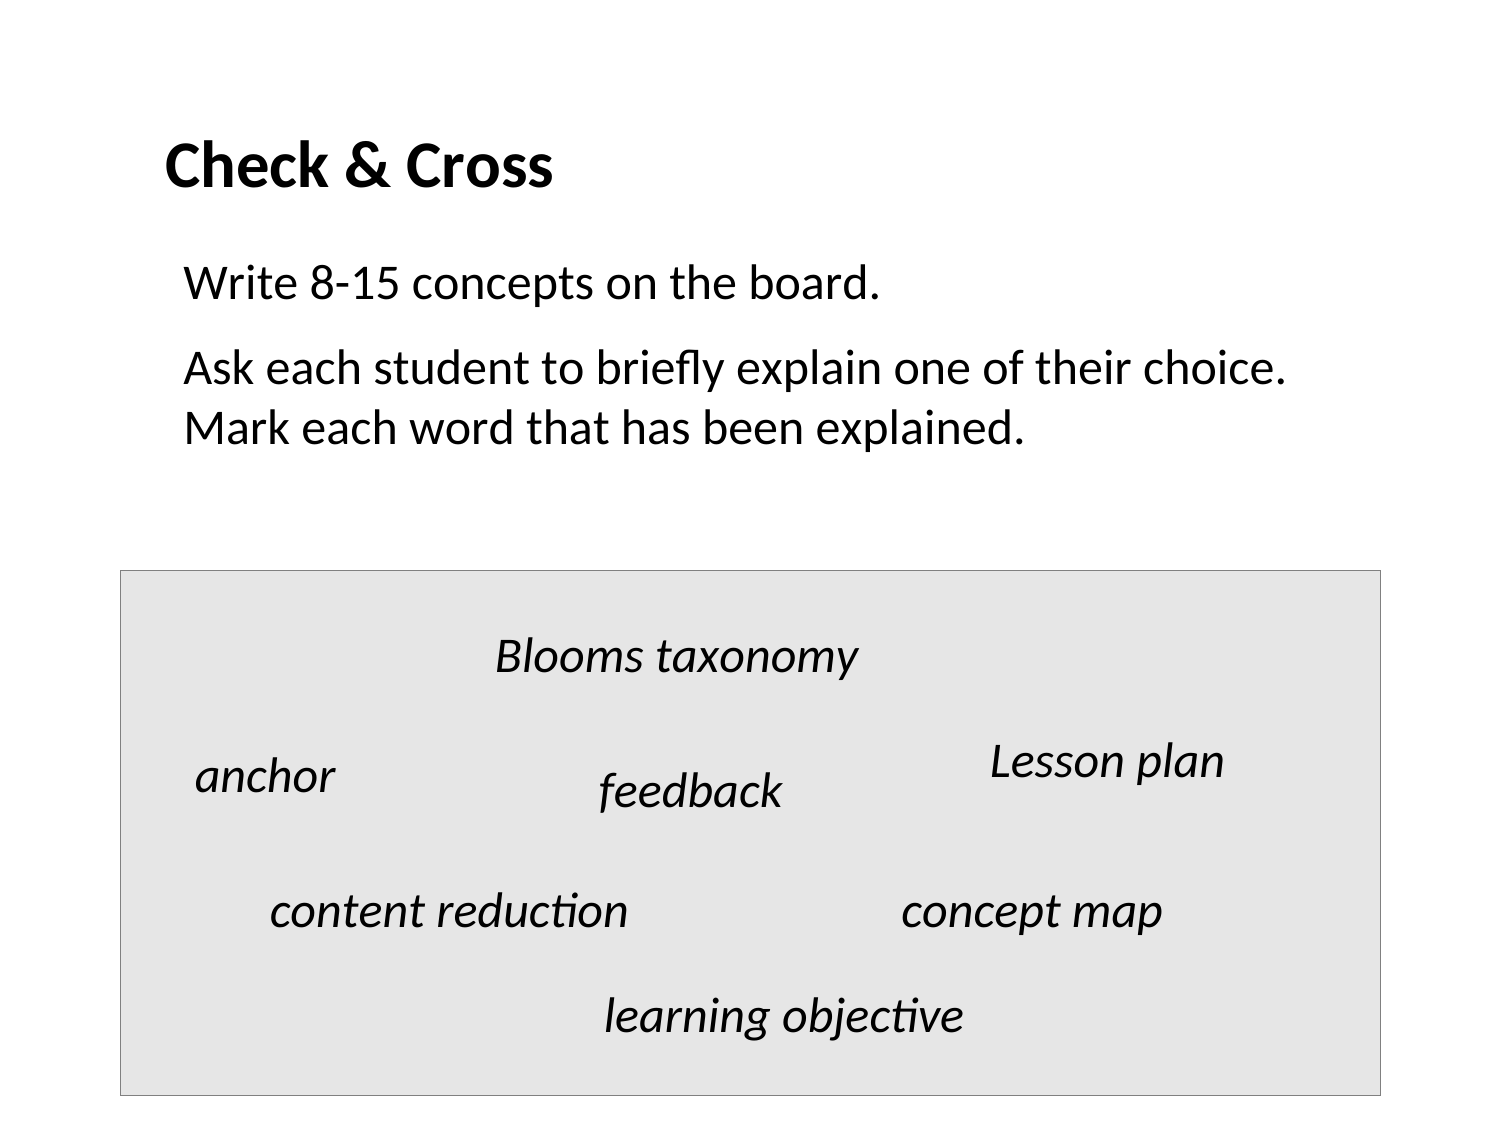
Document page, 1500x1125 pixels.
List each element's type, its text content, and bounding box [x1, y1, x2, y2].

text_box Blooms taxonomy [479, 614, 1022, 691]
text_box Check & Cross [149, 112, 1427, 209]
text_box content reduction [255, 869, 736, 946]
text_box Lesson plan [974, 719, 1322, 796]
text_box [1321, 570, 1381, 869]
text_box learning objective [588, 974, 1126, 1051]
text_box anchor [179, 734, 527, 811]
text_box concept map [886, 869, 1441, 946]
text_box Write 8-15 concepts on the board. Ask each student to briefly explain one of their choice. Mark each word that has been explained. [168, 241, 1321, 886]
text_box feedback [583, 749, 931, 826]
text_box [120, 570, 1381, 1096]
